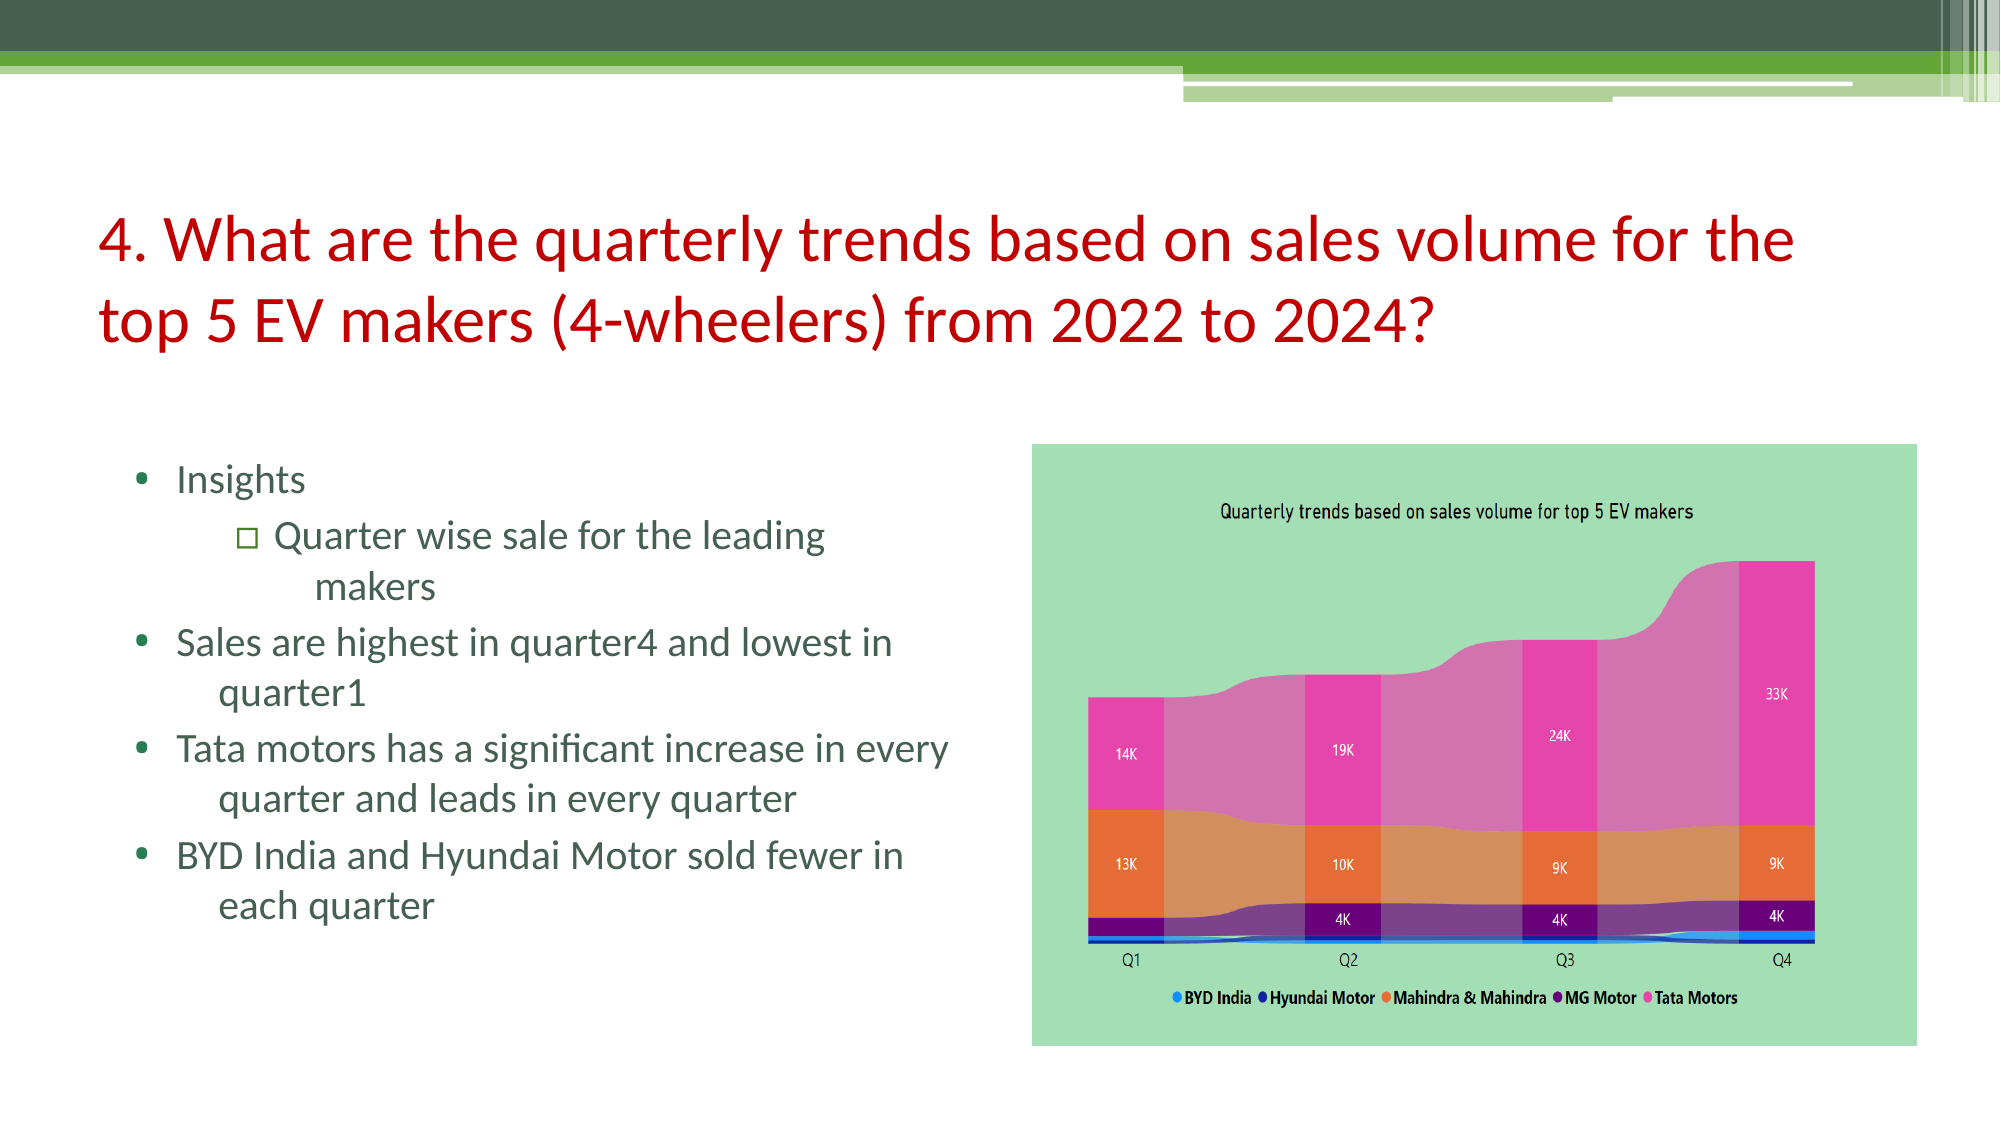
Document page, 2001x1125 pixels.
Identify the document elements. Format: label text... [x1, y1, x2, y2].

picture [1032, 444, 1917, 1046]
title 4. What are the quarterly trends based on sales volume for the top 5 EV makers (4-wheelers) from 2022 to 2024? [83, 187, 1917, 364]
list Insights Quarter wise sale for the leading makers Sales are highest in quarter4 and lowest in quarter1 Tata motors has a significant increase in every quarter and leads in every quarter BYD India and Hyundai Motor sold fewer in each quarter [83, 444, 968, 1082]
